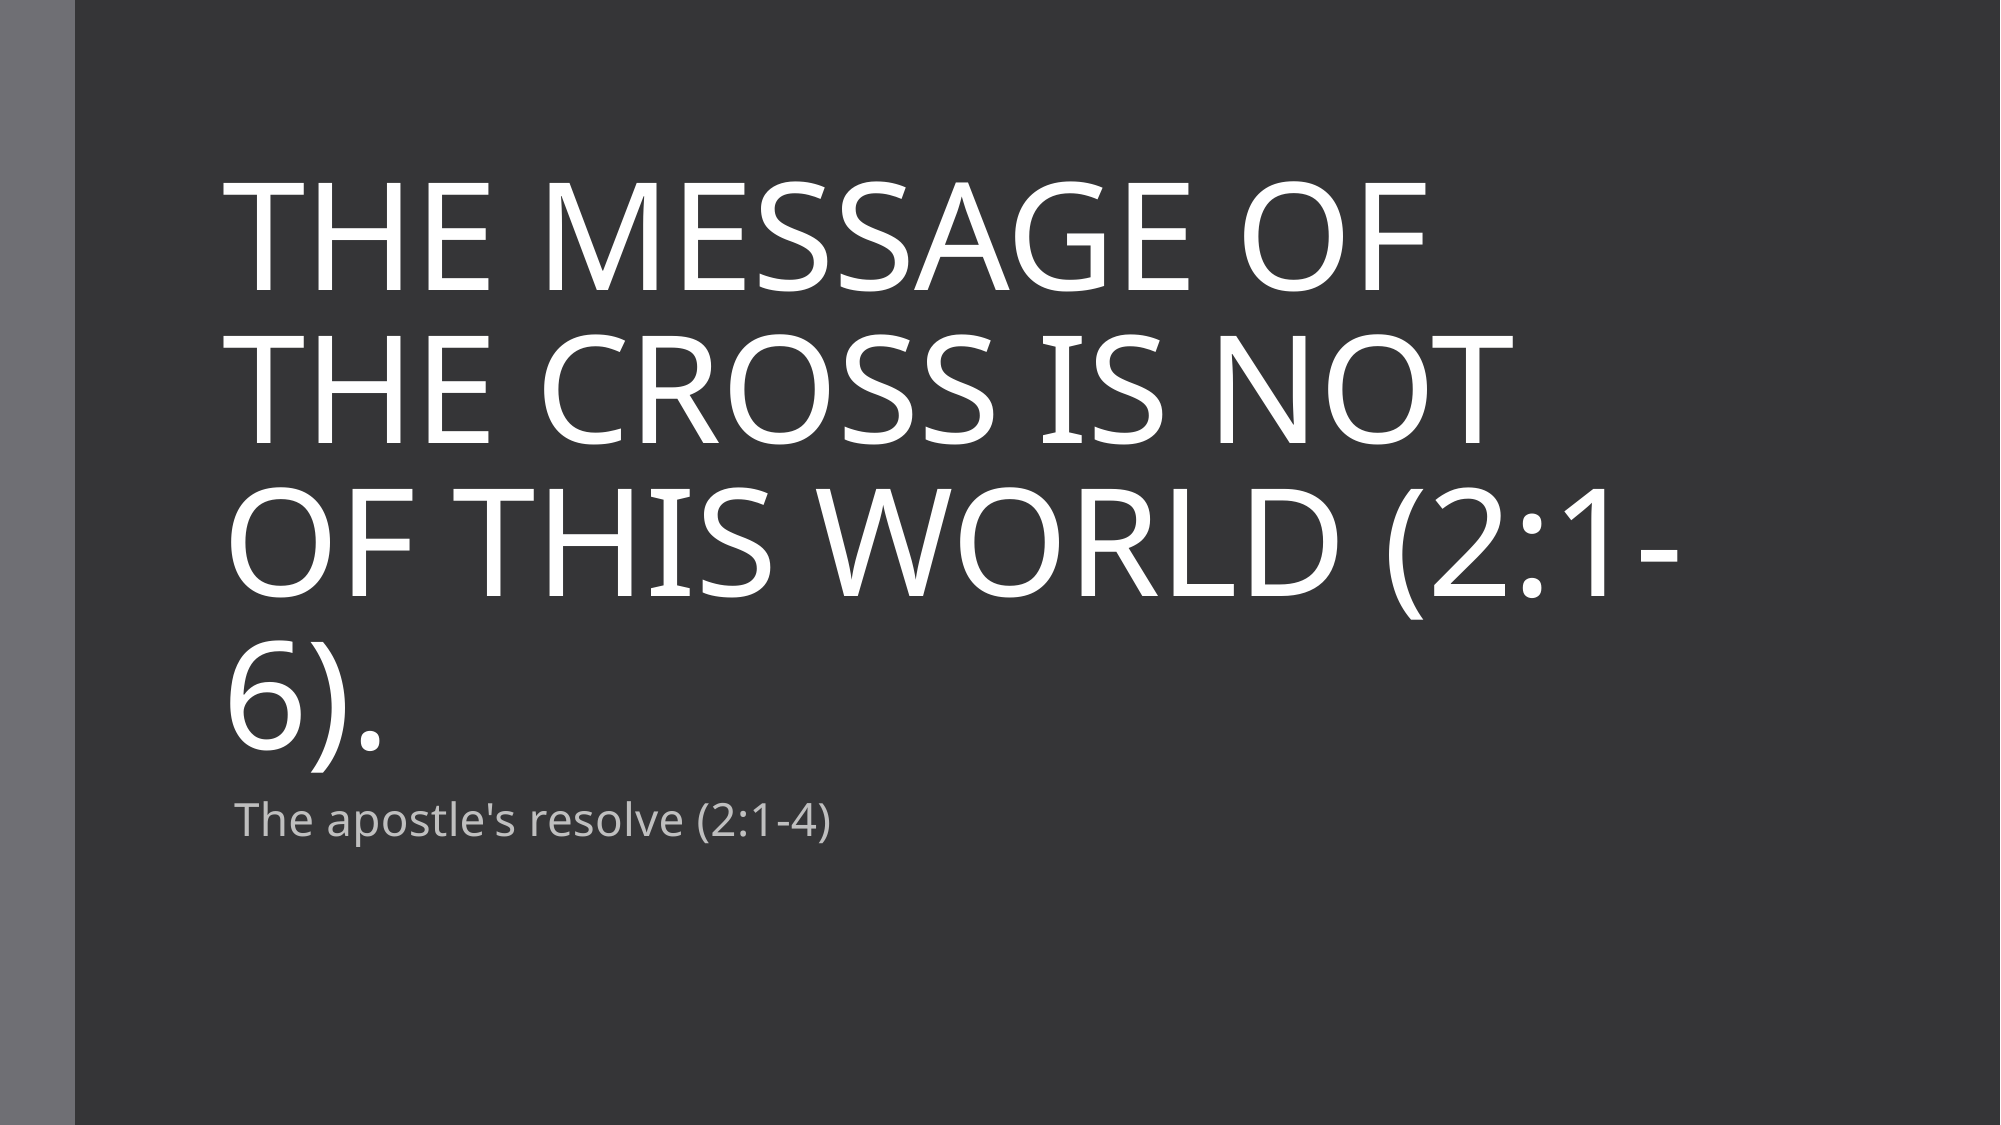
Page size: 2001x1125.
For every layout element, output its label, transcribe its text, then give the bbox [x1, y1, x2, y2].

title THE MESSAGE OF THE CROSS IS NOT OF THIS WORLD (2:1-6). [206, 124, 1752, 787]
subtitle The apostle's resolve (2:1-4) [206, 787, 1752, 1066]
